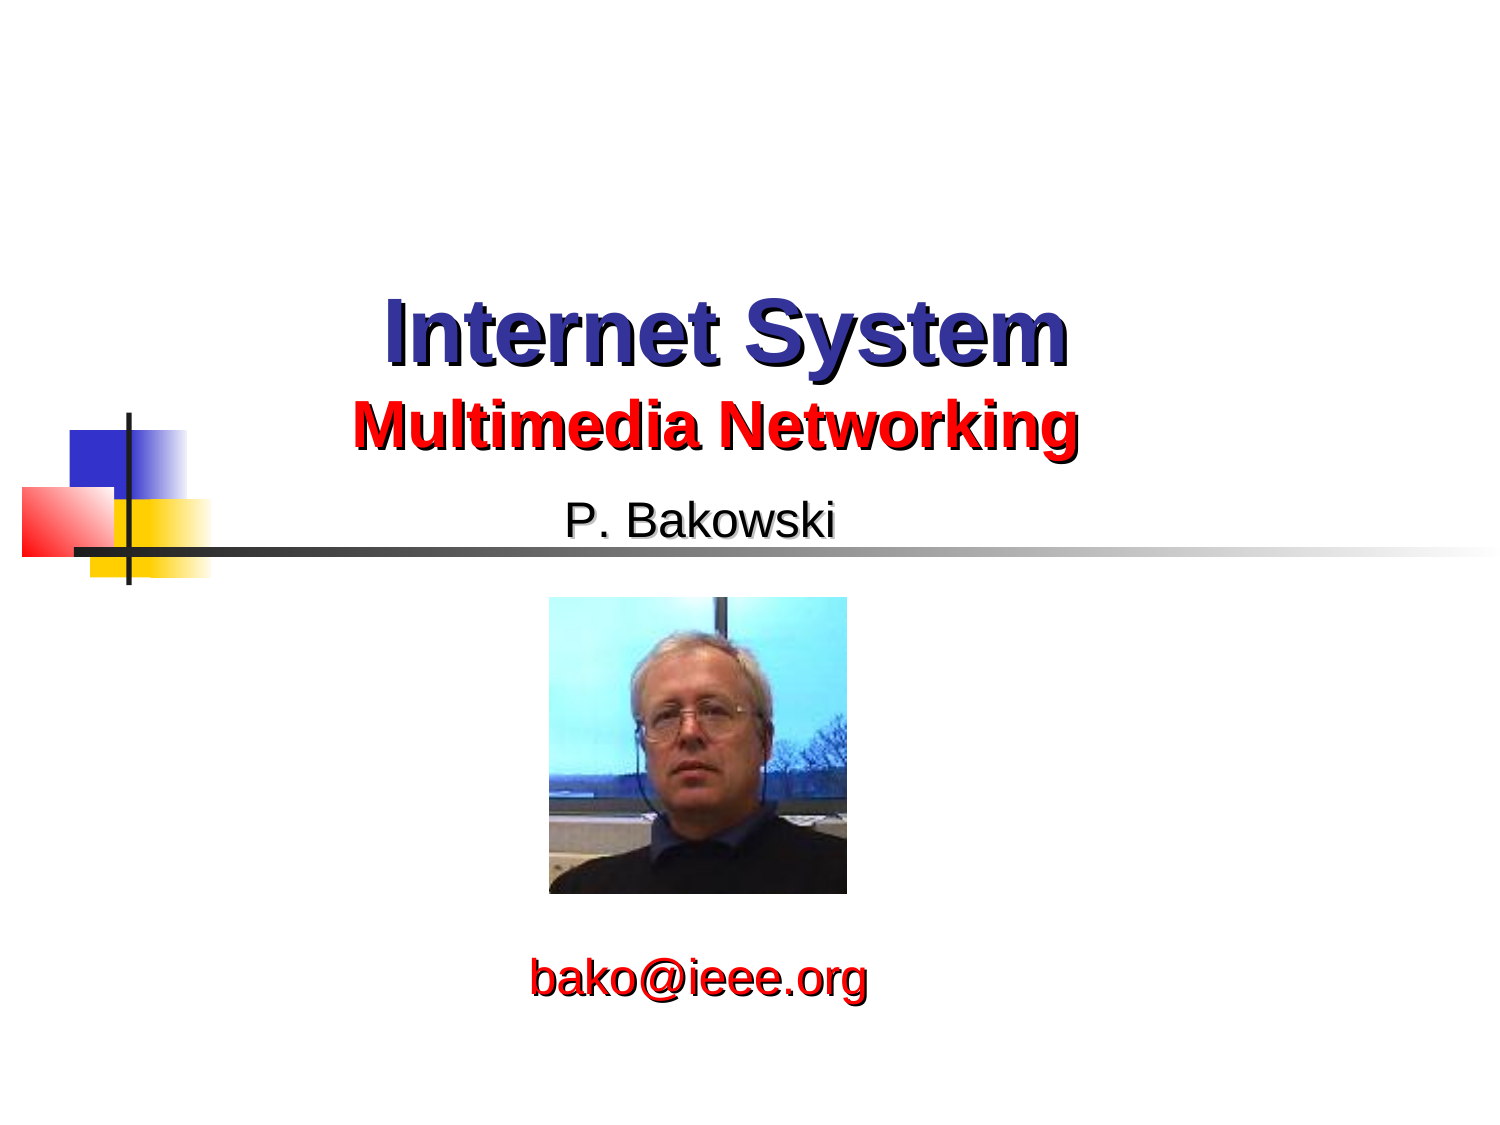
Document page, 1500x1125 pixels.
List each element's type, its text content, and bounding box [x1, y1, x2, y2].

title Internet System Multimedia Networking [123, 231, 1329, 469]
picture [549, 597, 847, 894]
text_box bako@ieee.org [513, 936, 892, 1012]
text_box P. Bakowski [549, 479, 869, 556]
subtitle [225, 653, 1276, 941]
